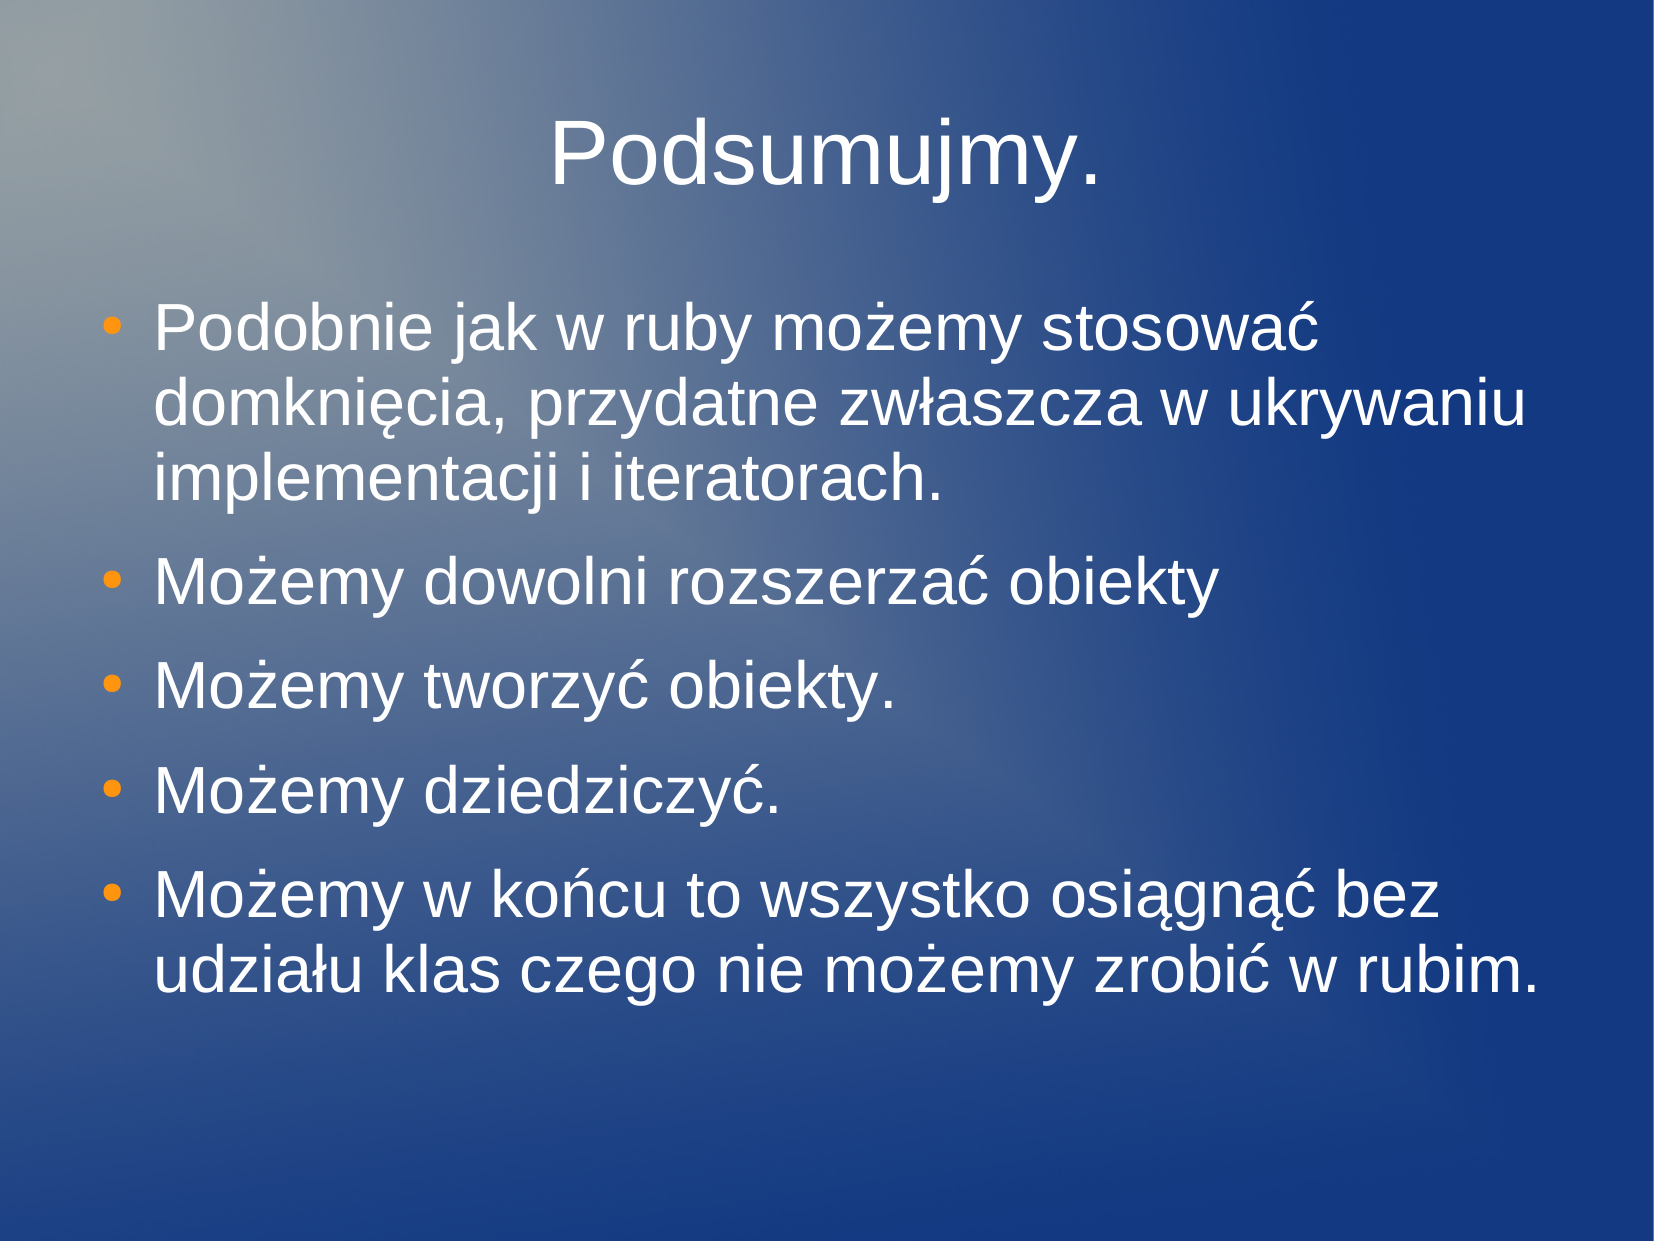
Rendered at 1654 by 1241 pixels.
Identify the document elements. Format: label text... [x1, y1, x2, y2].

title Podsumujmy. [82, 49, 1571, 257]
picture [0, 0, 1654, 1241]
list Podobnie jak w ruby możemy stosować domknięcia, przydatne zwłaszcza w ukrywaniu implementacji i iteratorach. Możemy dowolni rozszerzać obiekty Możemy tworzyć obiekty. Możemy dziedziczyć. Możemy w końcu to wszystko osiągnąć bez udziału klas czego nie możemy zrobić w rubim. [82, 290, 1571, 1094]
